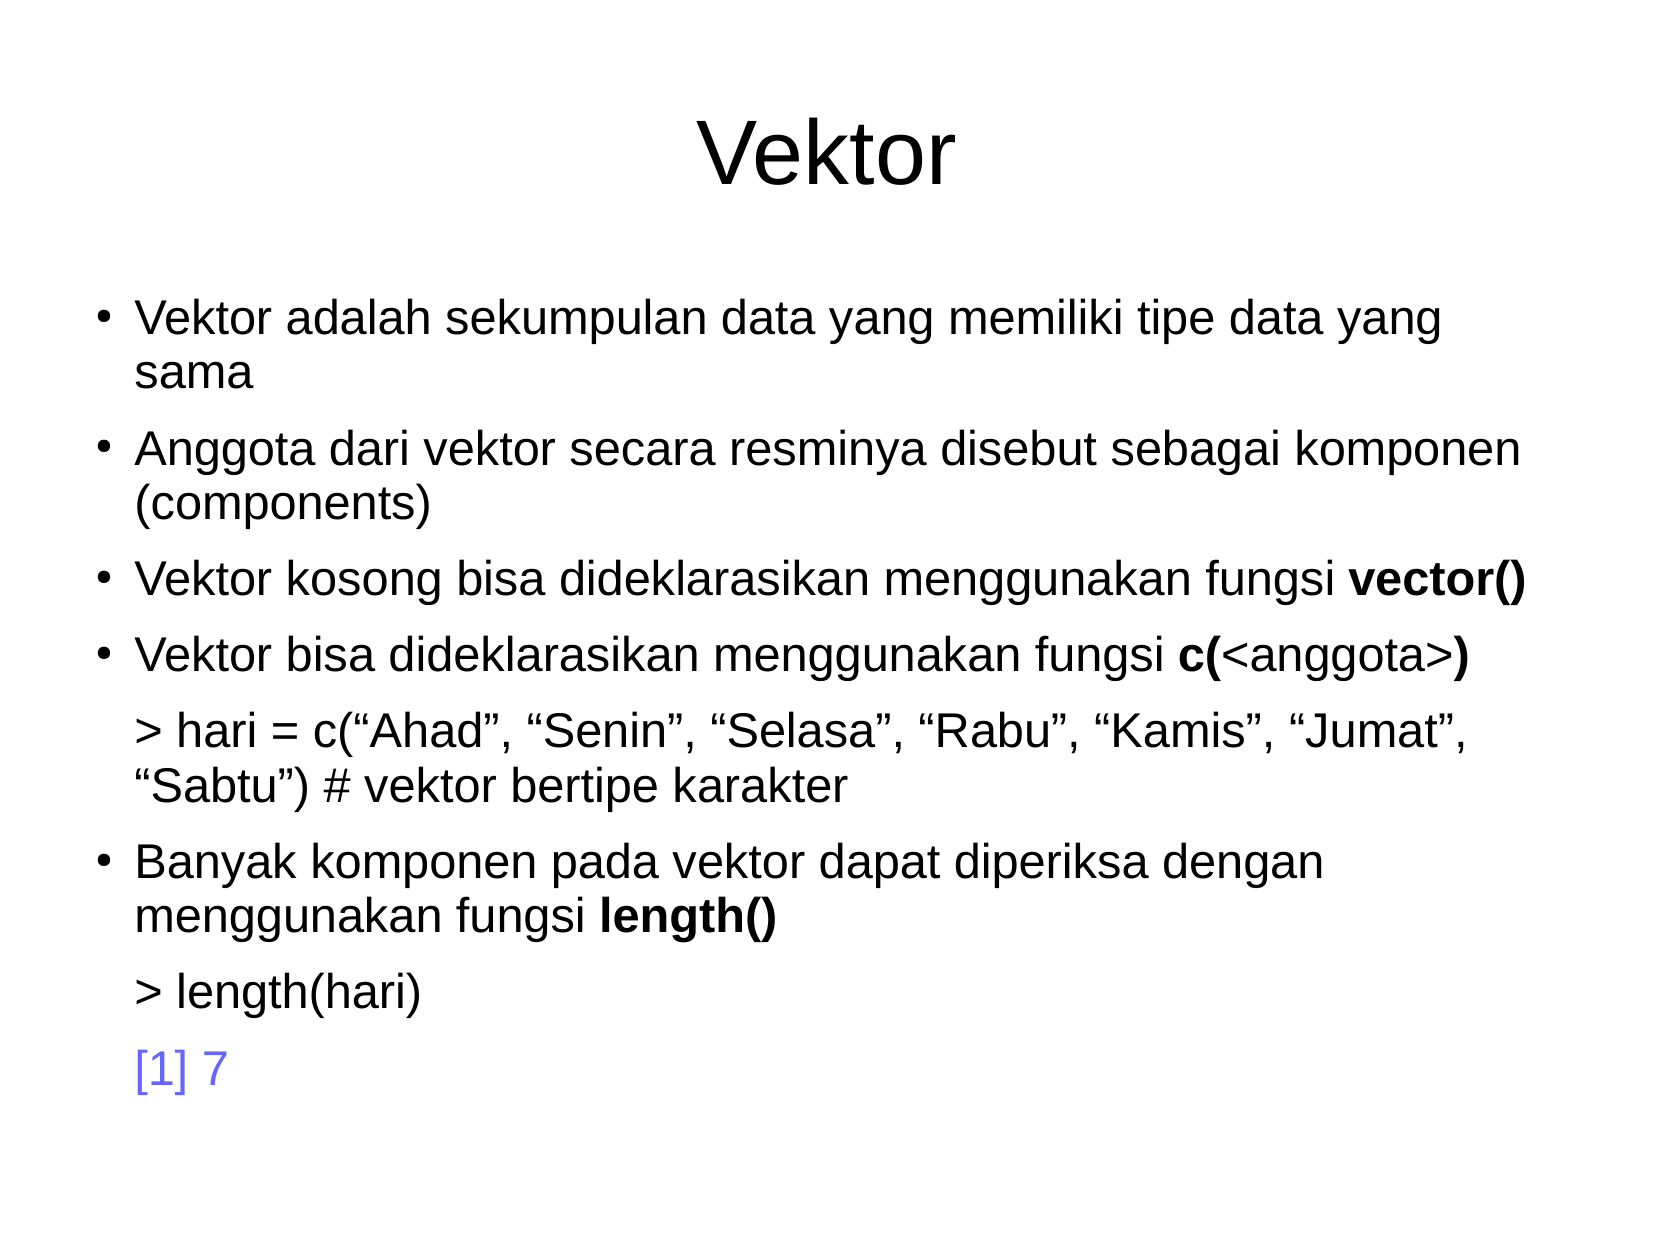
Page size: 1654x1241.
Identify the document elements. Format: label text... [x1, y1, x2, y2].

title Vektor [82, 49, 1571, 257]
list Vektor adalah sekumpulan data yang memiliki tipe data yang sama Anggota dari vektor secara resminya disebut sebagai komponen (components) Vektor kosong bisa dideklarasikan menggunakan fungsi vector() Vektor bisa dideklarasikan menggunakan fungsi c(<anggota>) > hari = c(“Ahad”, “Senin”, “Selasa”, “Rabu”, “Kamis”, “Jumat”, “Sabtu”) # vektor bertipe karakter Banyak komponen pada vektor dapat diperiksa dengan menggunakan fungsi length() > length(hari) [1] 7 [82, 290, 1571, 1111]
